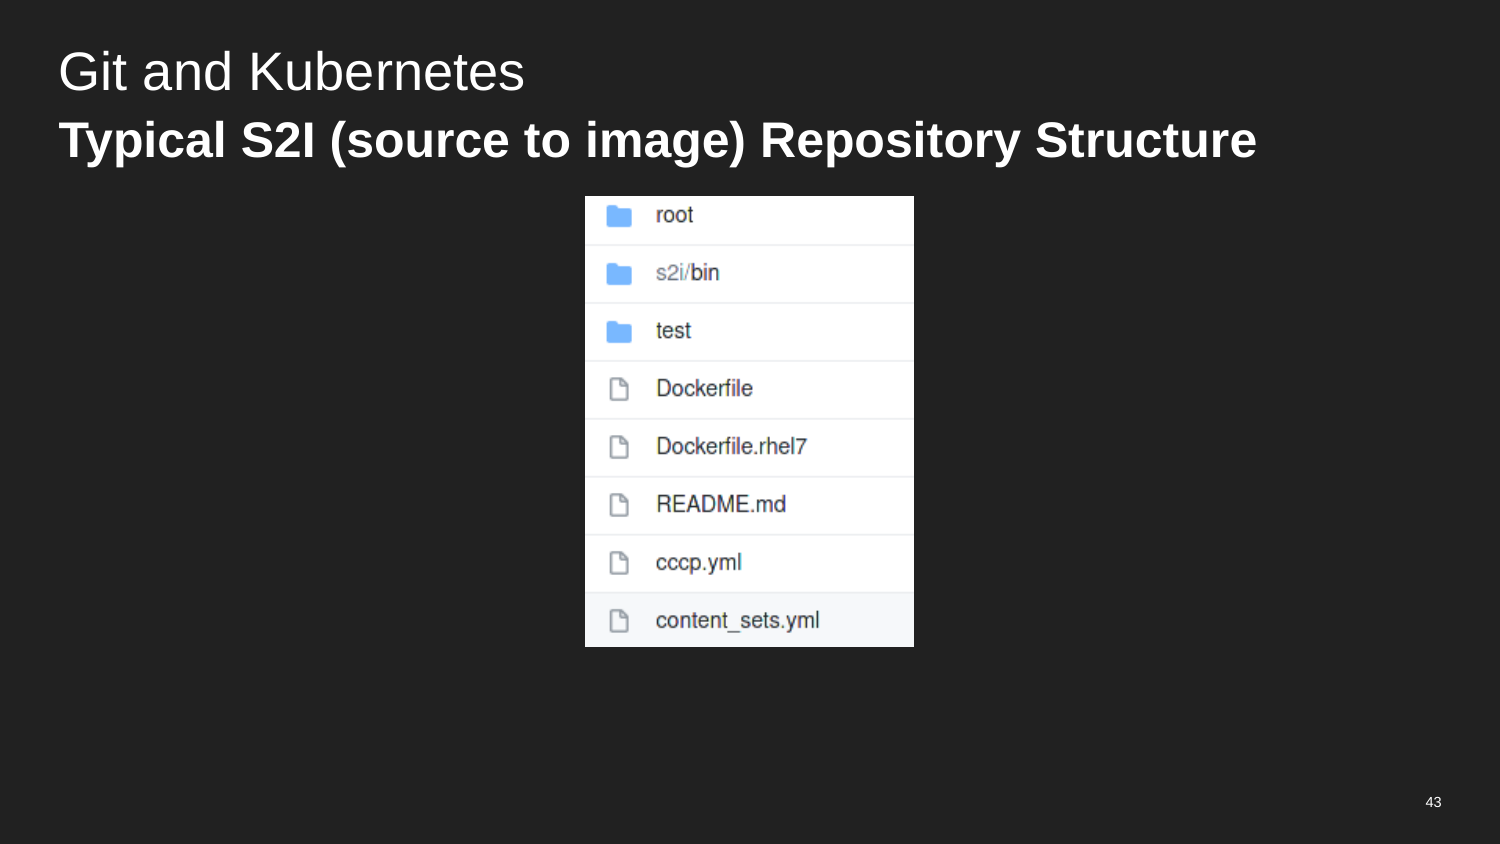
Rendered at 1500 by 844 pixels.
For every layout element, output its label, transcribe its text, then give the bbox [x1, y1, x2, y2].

picture [585, 196, 914, 647]
list Typical S2I (source to image) Repository Structure [58, 130, 1442, 691]
title Git and Kubernetes [58, 36, 1442, 130]
slide_number 1 [1392, 793, 1442, 815]
